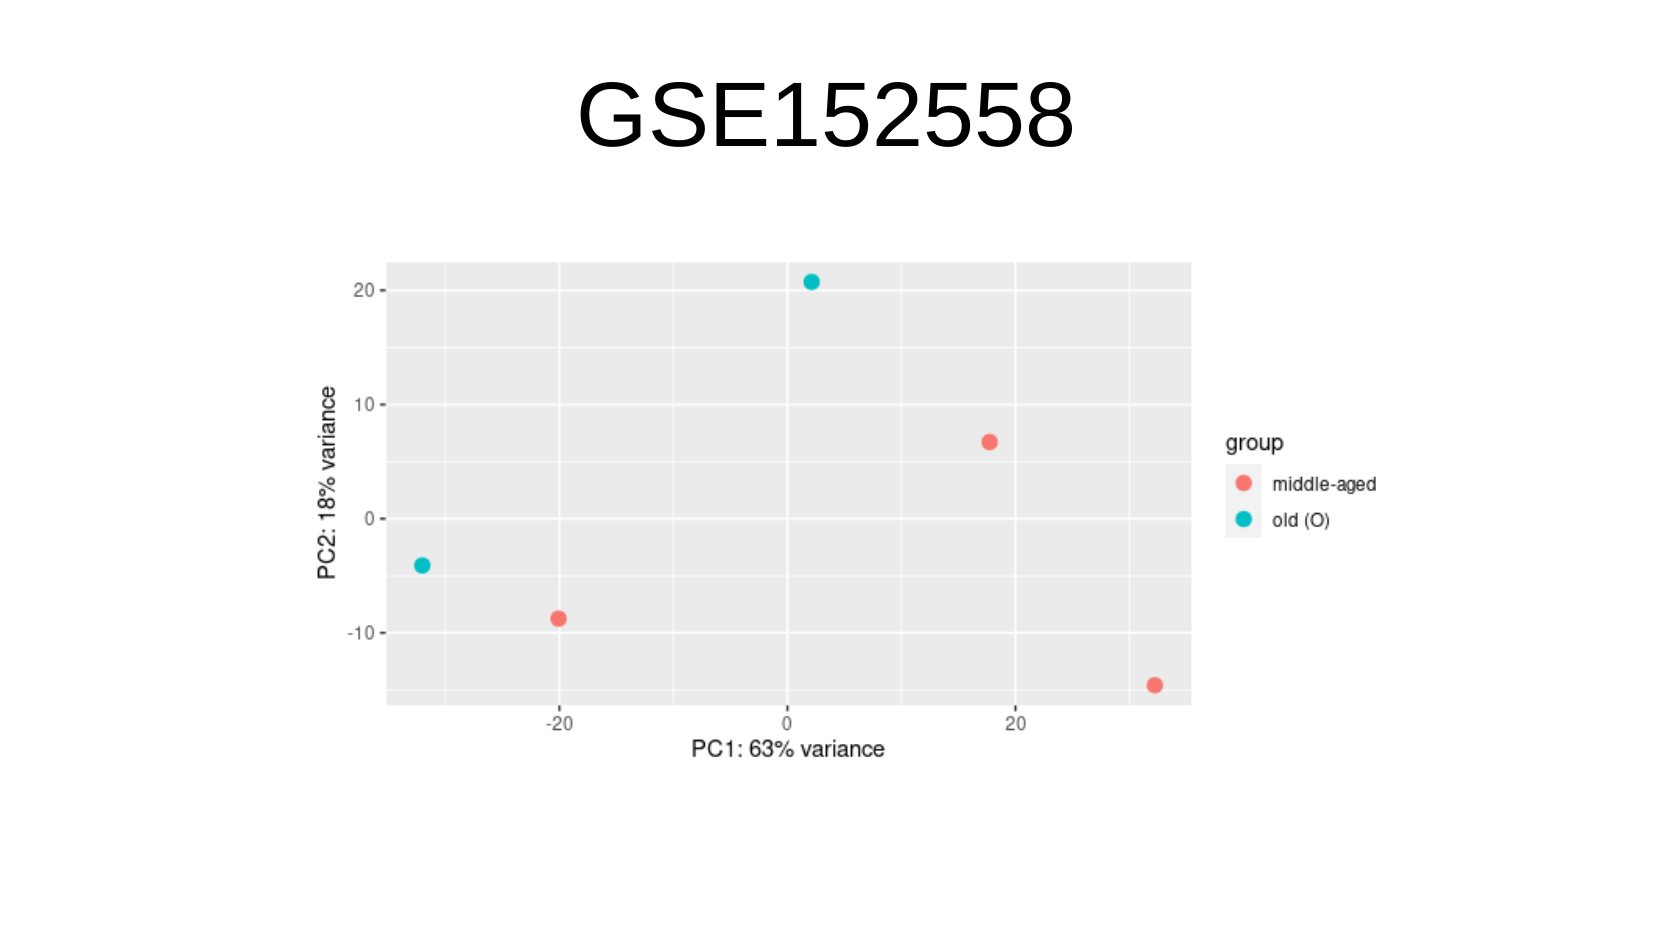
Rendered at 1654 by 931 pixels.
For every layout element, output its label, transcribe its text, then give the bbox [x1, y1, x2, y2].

picture [307, 175, 1401, 851]
title GSE152558 [82, 37, 1571, 193]
